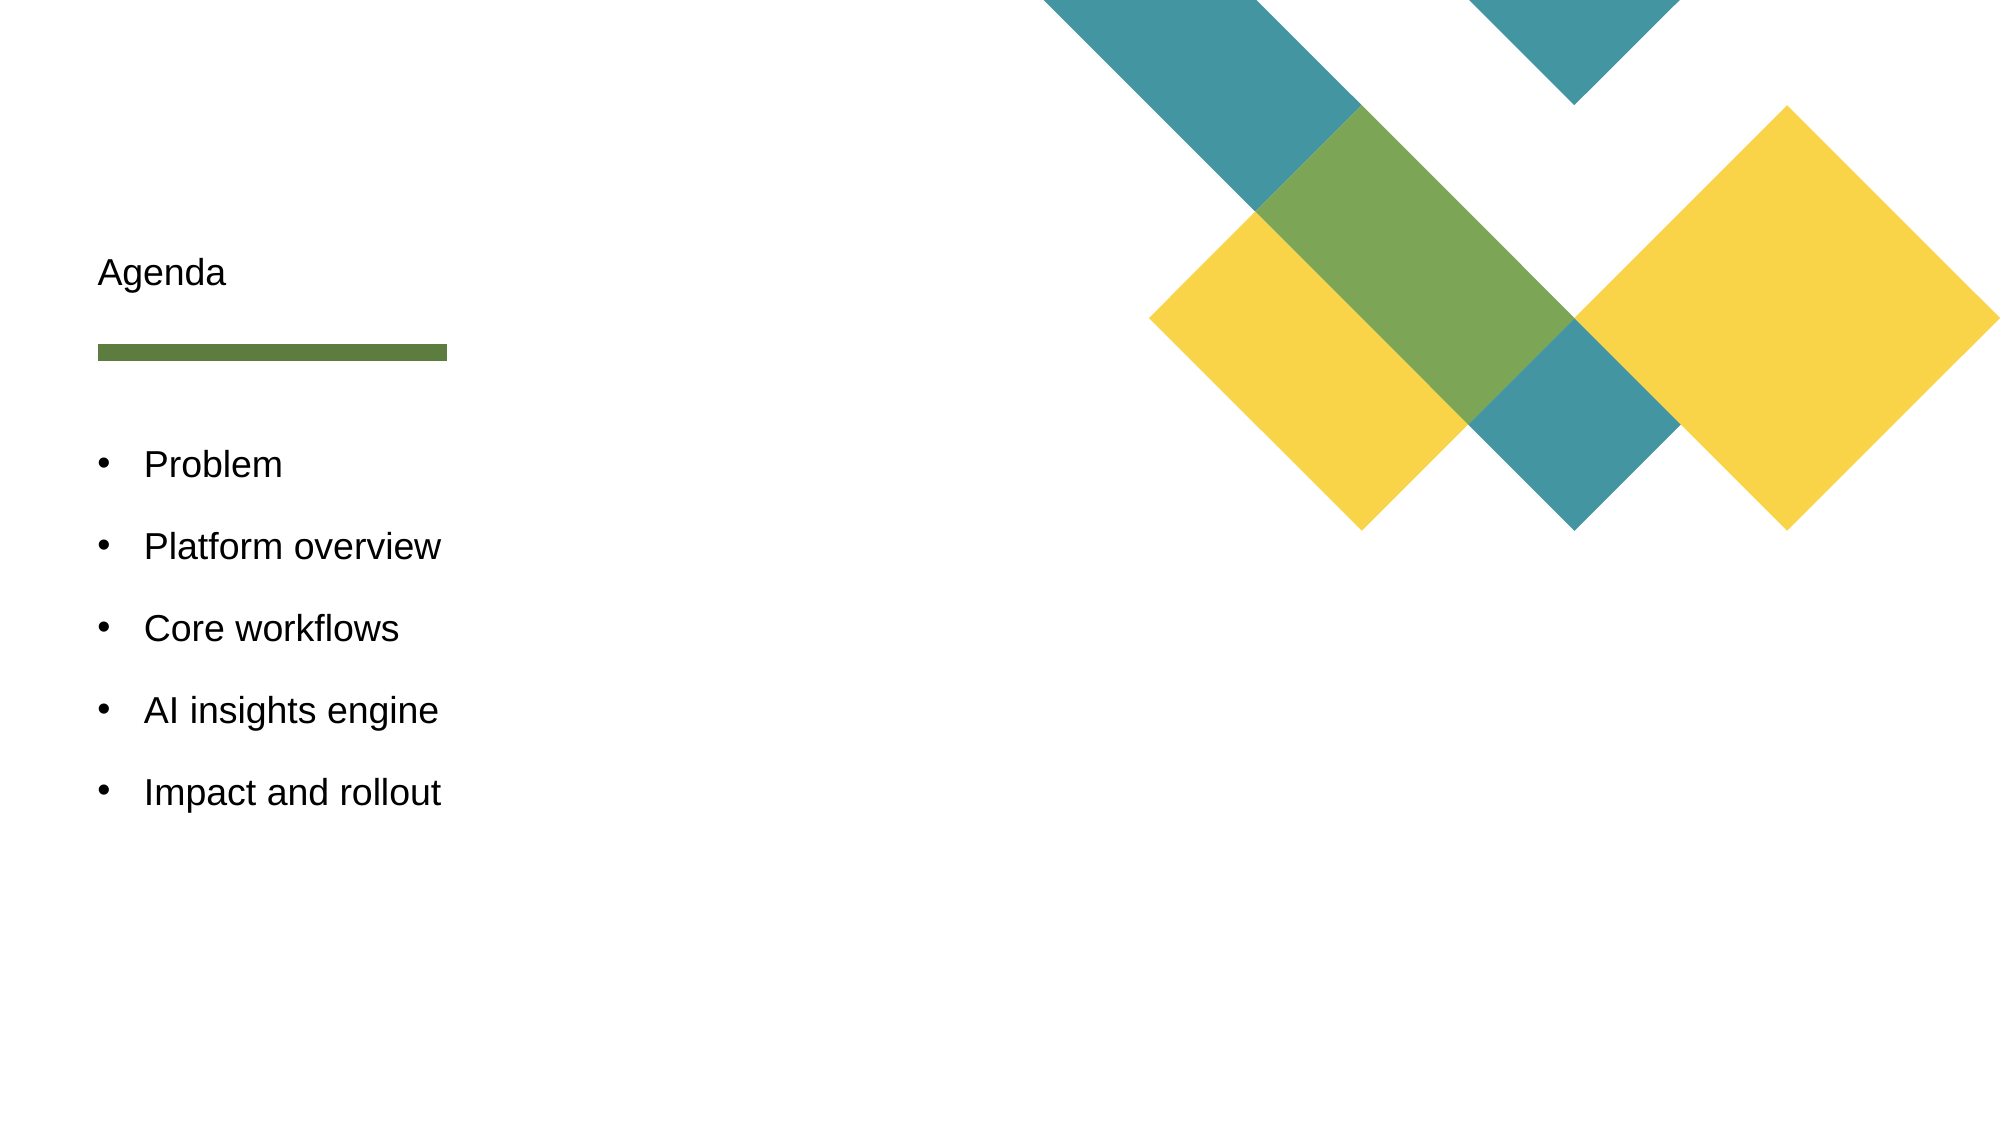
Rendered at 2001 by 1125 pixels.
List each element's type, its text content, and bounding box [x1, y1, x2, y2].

title Agenda [97, 31, 1211, 293]
list Problem Platform overview Core workflows AI insights engine Impact and rollout [97, 374, 1211, 983]
